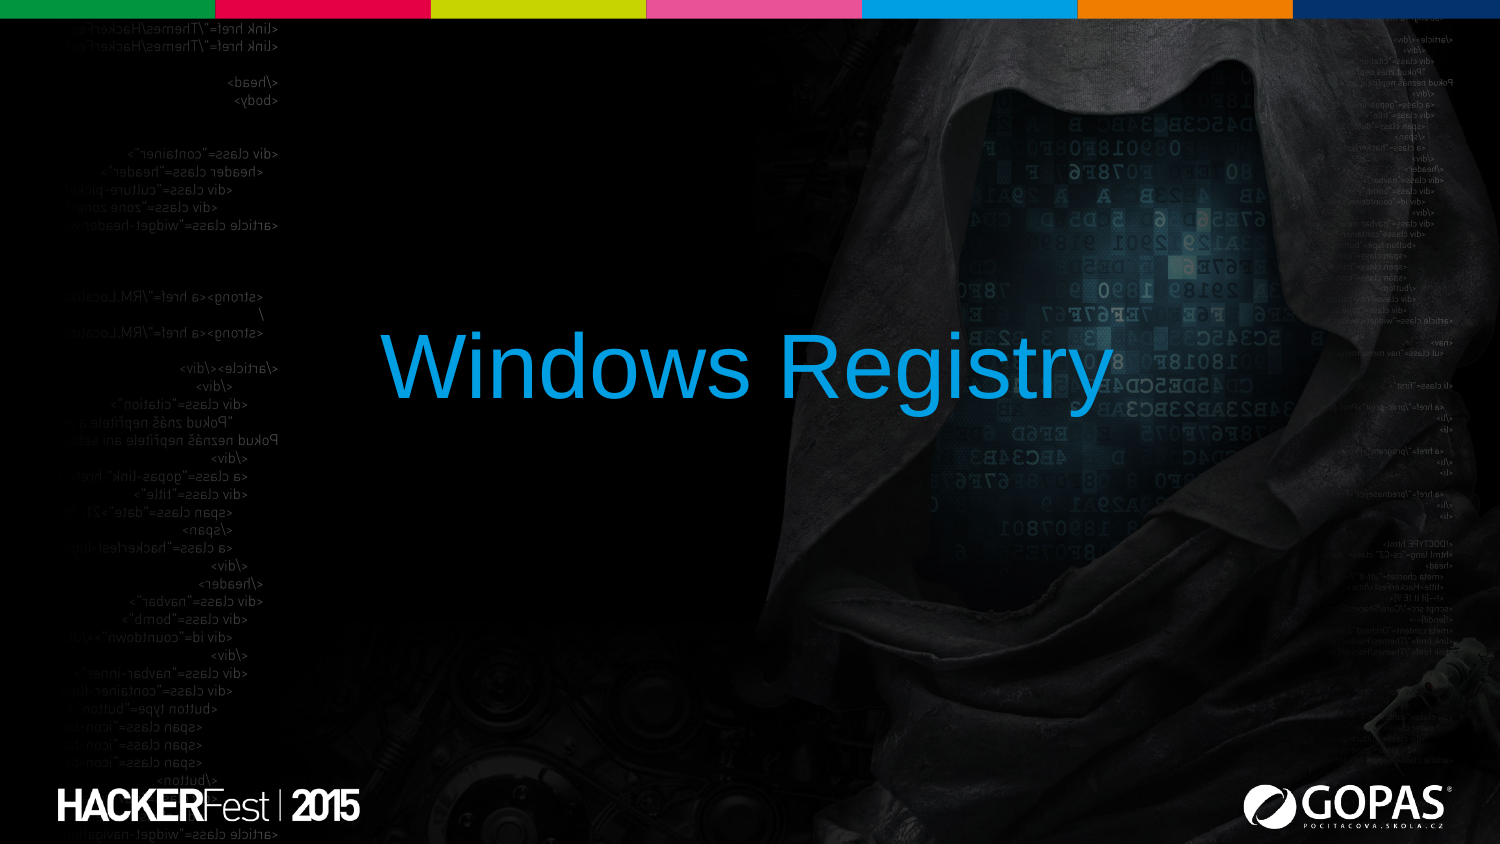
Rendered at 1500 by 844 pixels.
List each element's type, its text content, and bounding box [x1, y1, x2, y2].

text_box Windows Registry [287, 299, 1208, 535]
picture [0, 19, 1500, 844]
